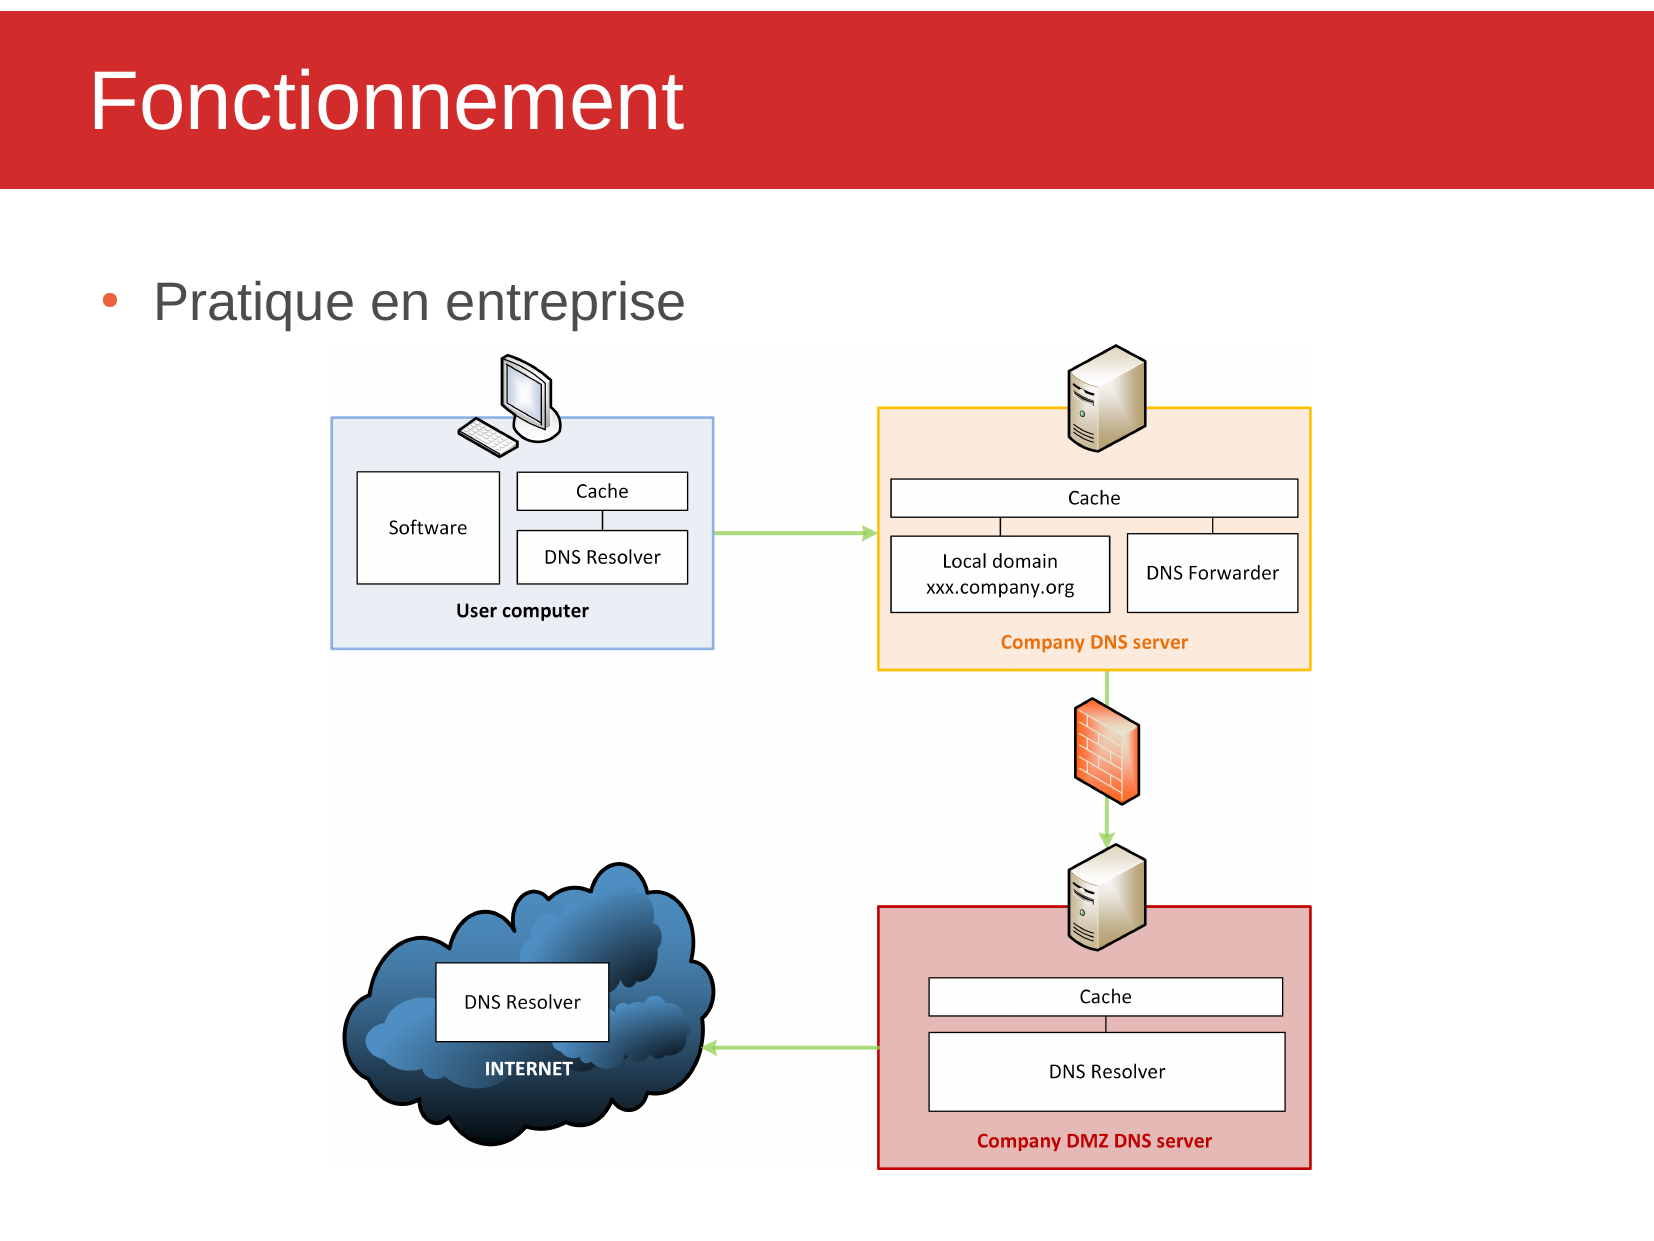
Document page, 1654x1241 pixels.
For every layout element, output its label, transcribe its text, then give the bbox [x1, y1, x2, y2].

title Fonctionnement [0, 11, 1654, 189]
picture [330, 344, 1312, 1170]
list Pratique en entreprise [82, 271, 1571, 1134]
